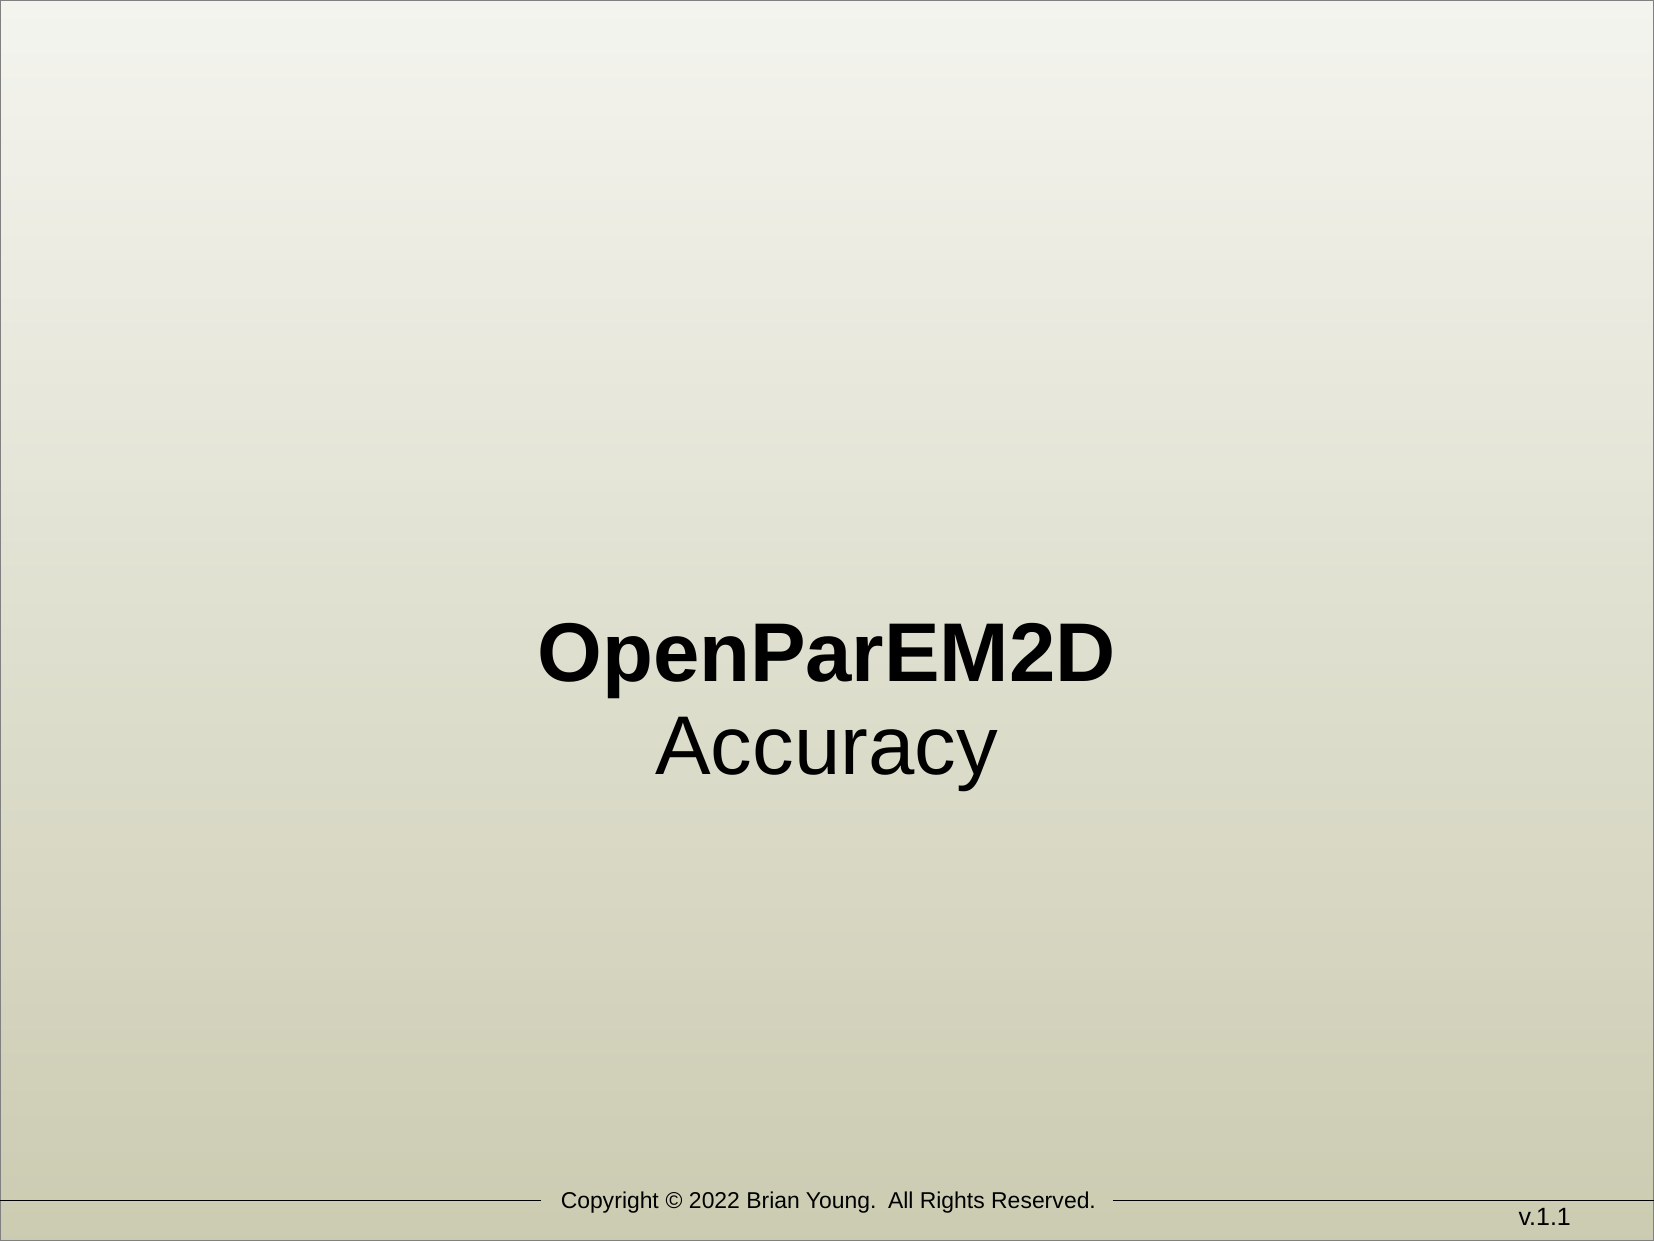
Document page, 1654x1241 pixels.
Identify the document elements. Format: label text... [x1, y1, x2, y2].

subtitle OpenParEM2D Accuracy [82, 49, 1571, 1109]
text_box v.1.1 [1503, 1195, 1587, 1238]
